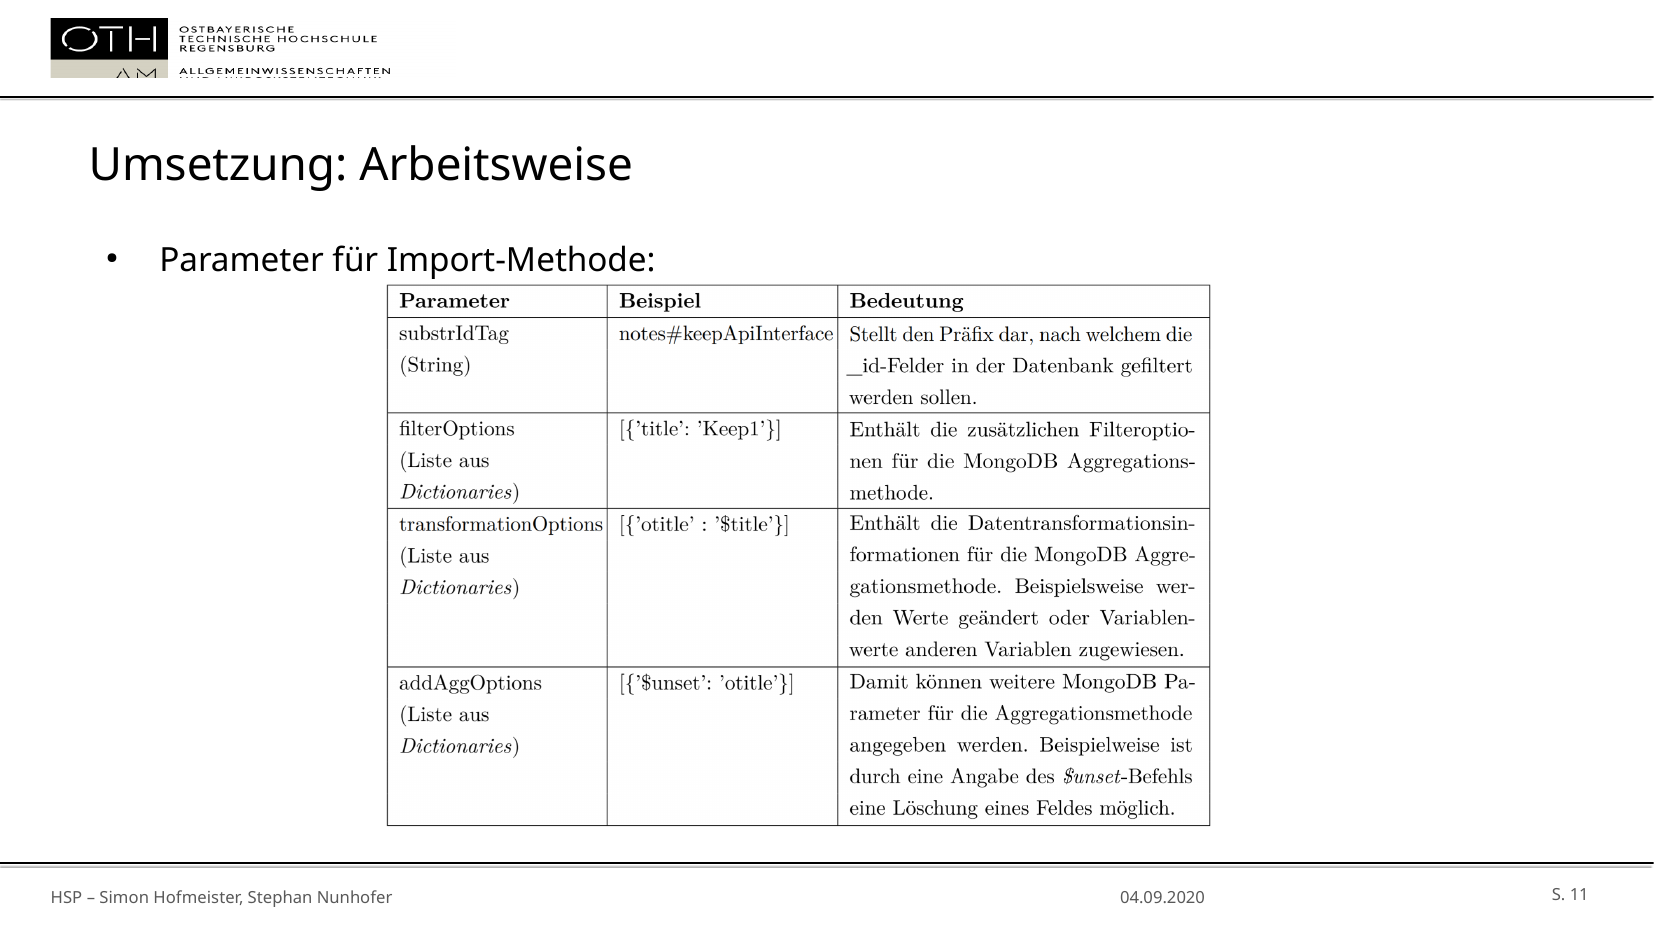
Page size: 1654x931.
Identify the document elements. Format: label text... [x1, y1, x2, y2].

title Umsetzung: Arbeitsweise [88, 118, 1565, 207]
list Parameter für Import-Methode: [88, 236, 1565, 798]
picture [50, 18, 456, 78]
picture [386, 283, 1211, 827]
